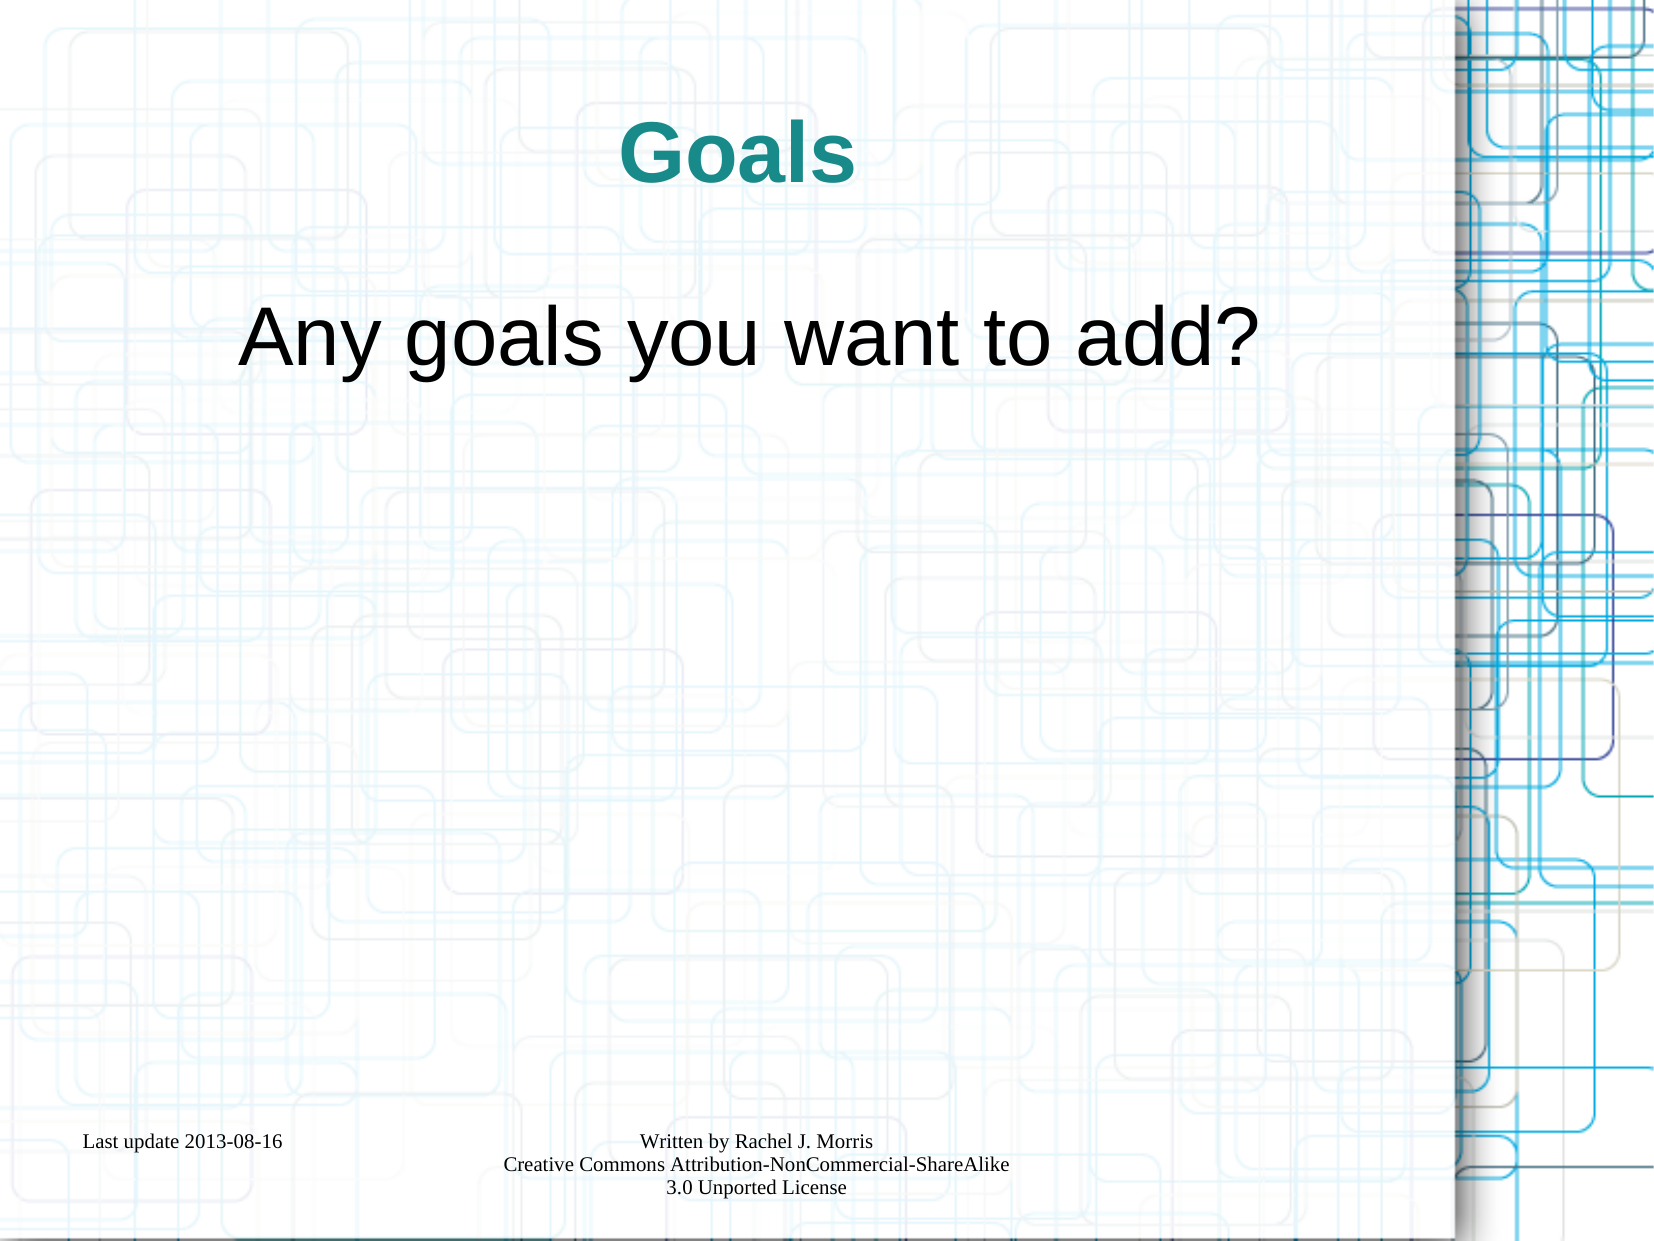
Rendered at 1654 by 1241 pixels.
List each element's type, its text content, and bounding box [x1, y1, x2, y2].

title Goals [59, 49, 1418, 257]
list Any goals you want to add? [82, 290, 1418, 1010]
picture [0, 0, 1654, 1241]
